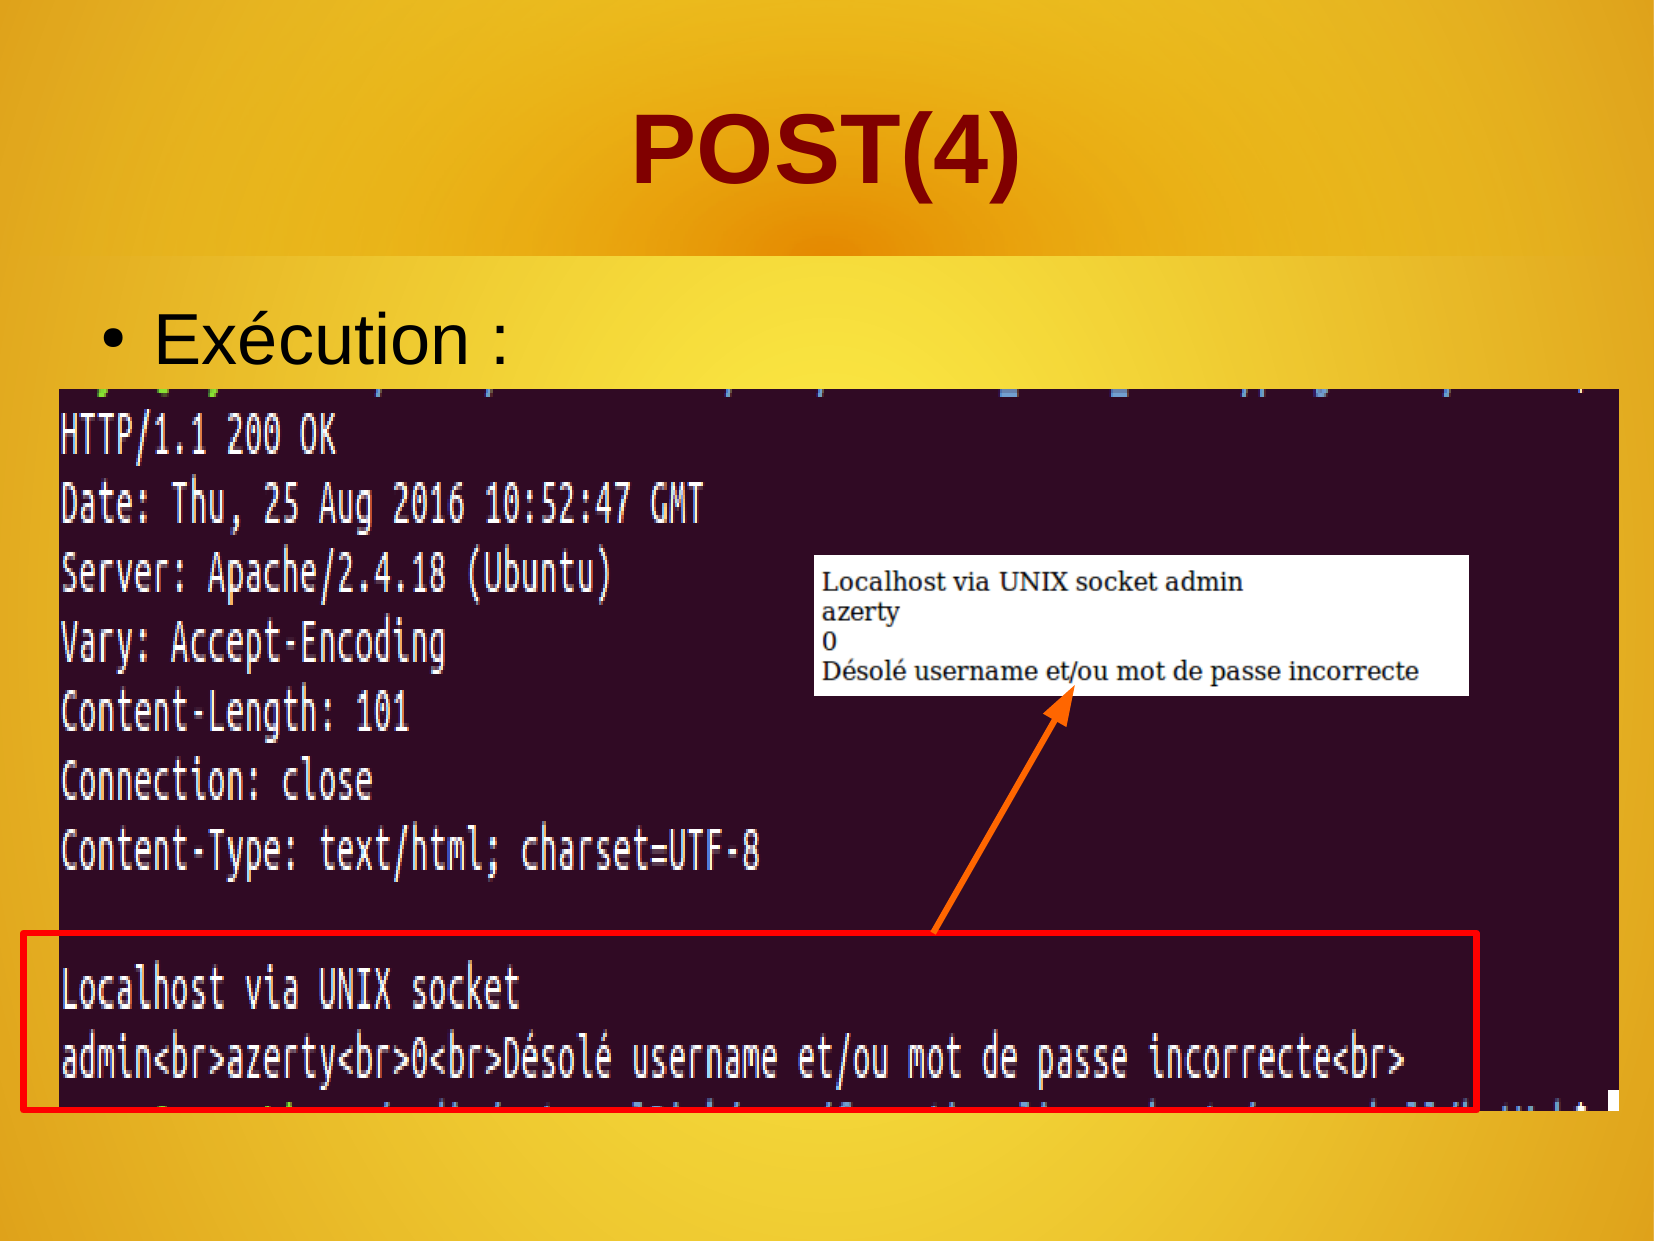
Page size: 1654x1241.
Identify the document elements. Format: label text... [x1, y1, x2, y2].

picture [59, 389, 1619, 1111]
list Exécution : [82, 299, 1571, 389]
picture [59, 936, 1473, 1107]
title POST(4) [82, 47, 1571, 252]
